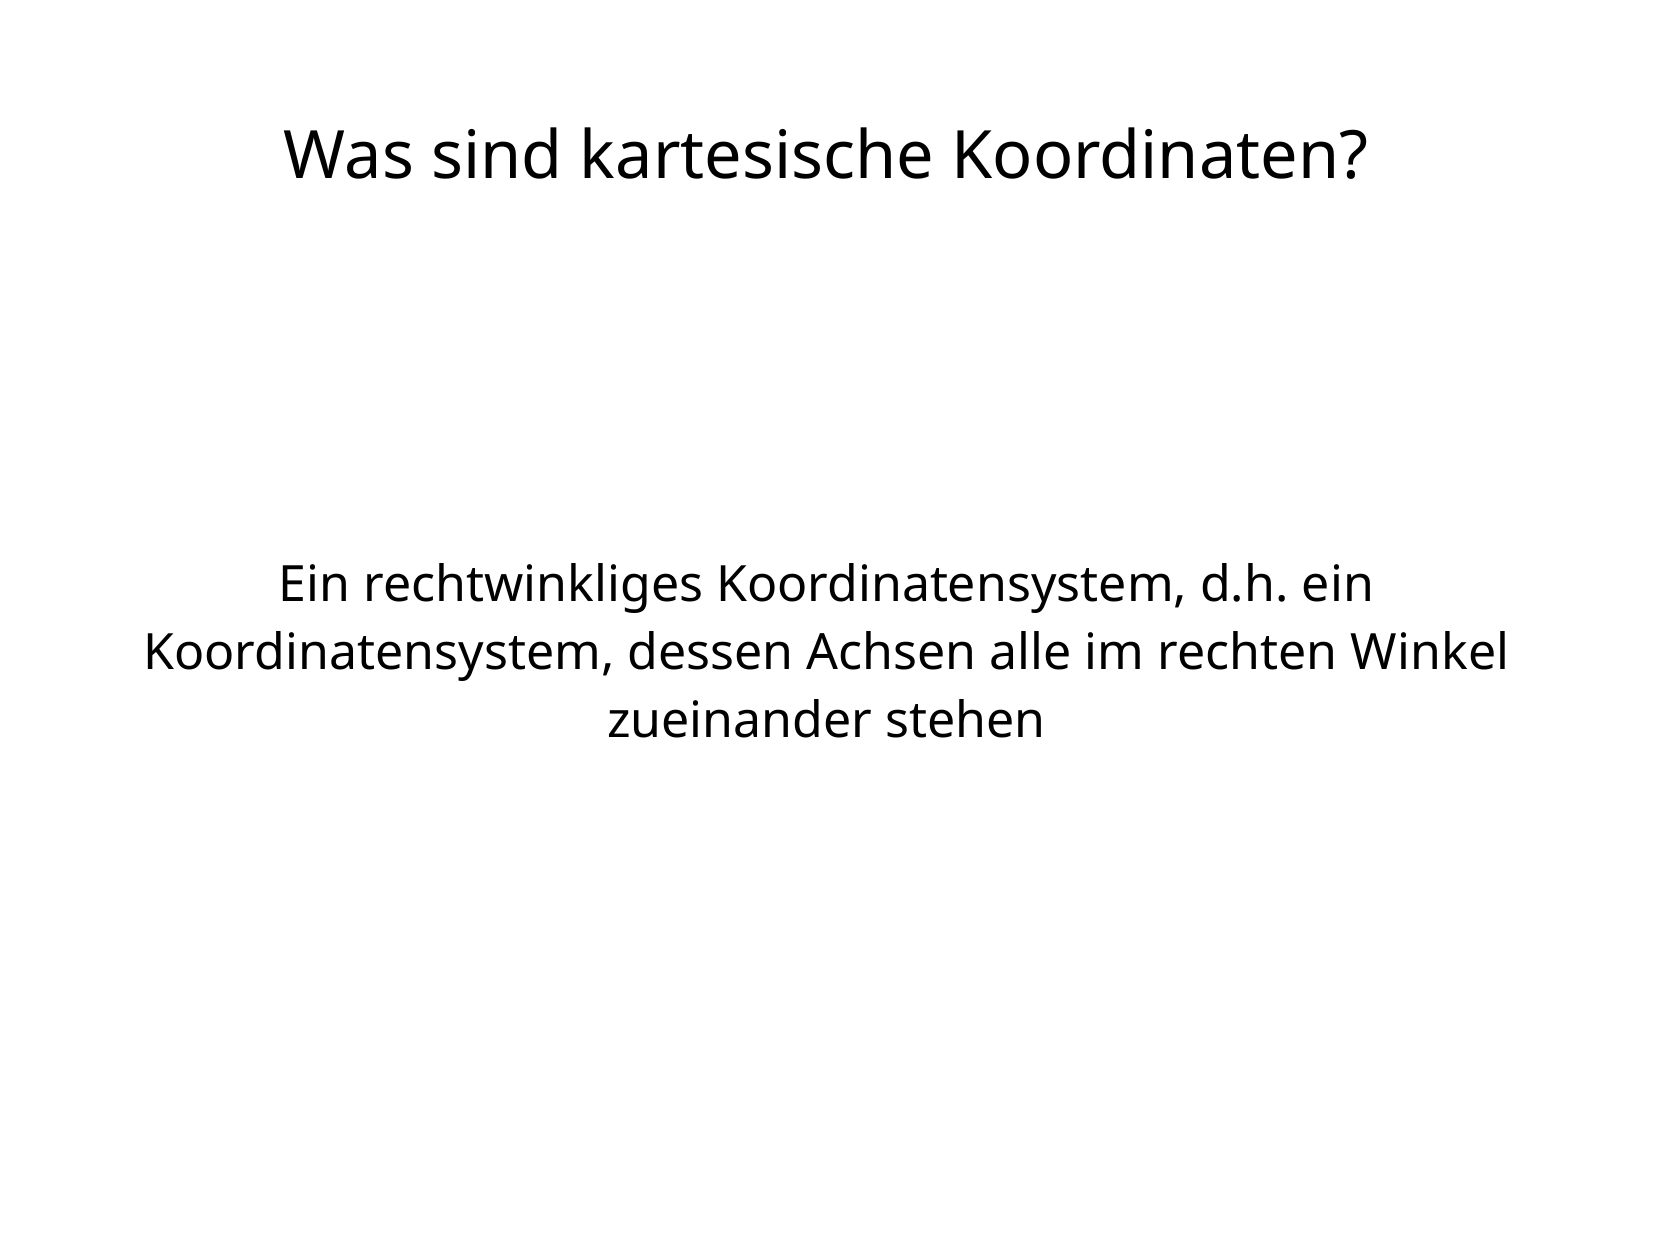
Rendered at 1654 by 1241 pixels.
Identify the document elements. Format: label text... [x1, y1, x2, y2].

subtitle Ein rechtwinkliges Koordinatensystem, d.h. ein Koordinatensystem, dessen Achsen alle im rechten Winkel zueinander stehen [82, 290, 1571, 1010]
title Was sind kartesische Koordinaten? [82, 49, 1571, 257]
